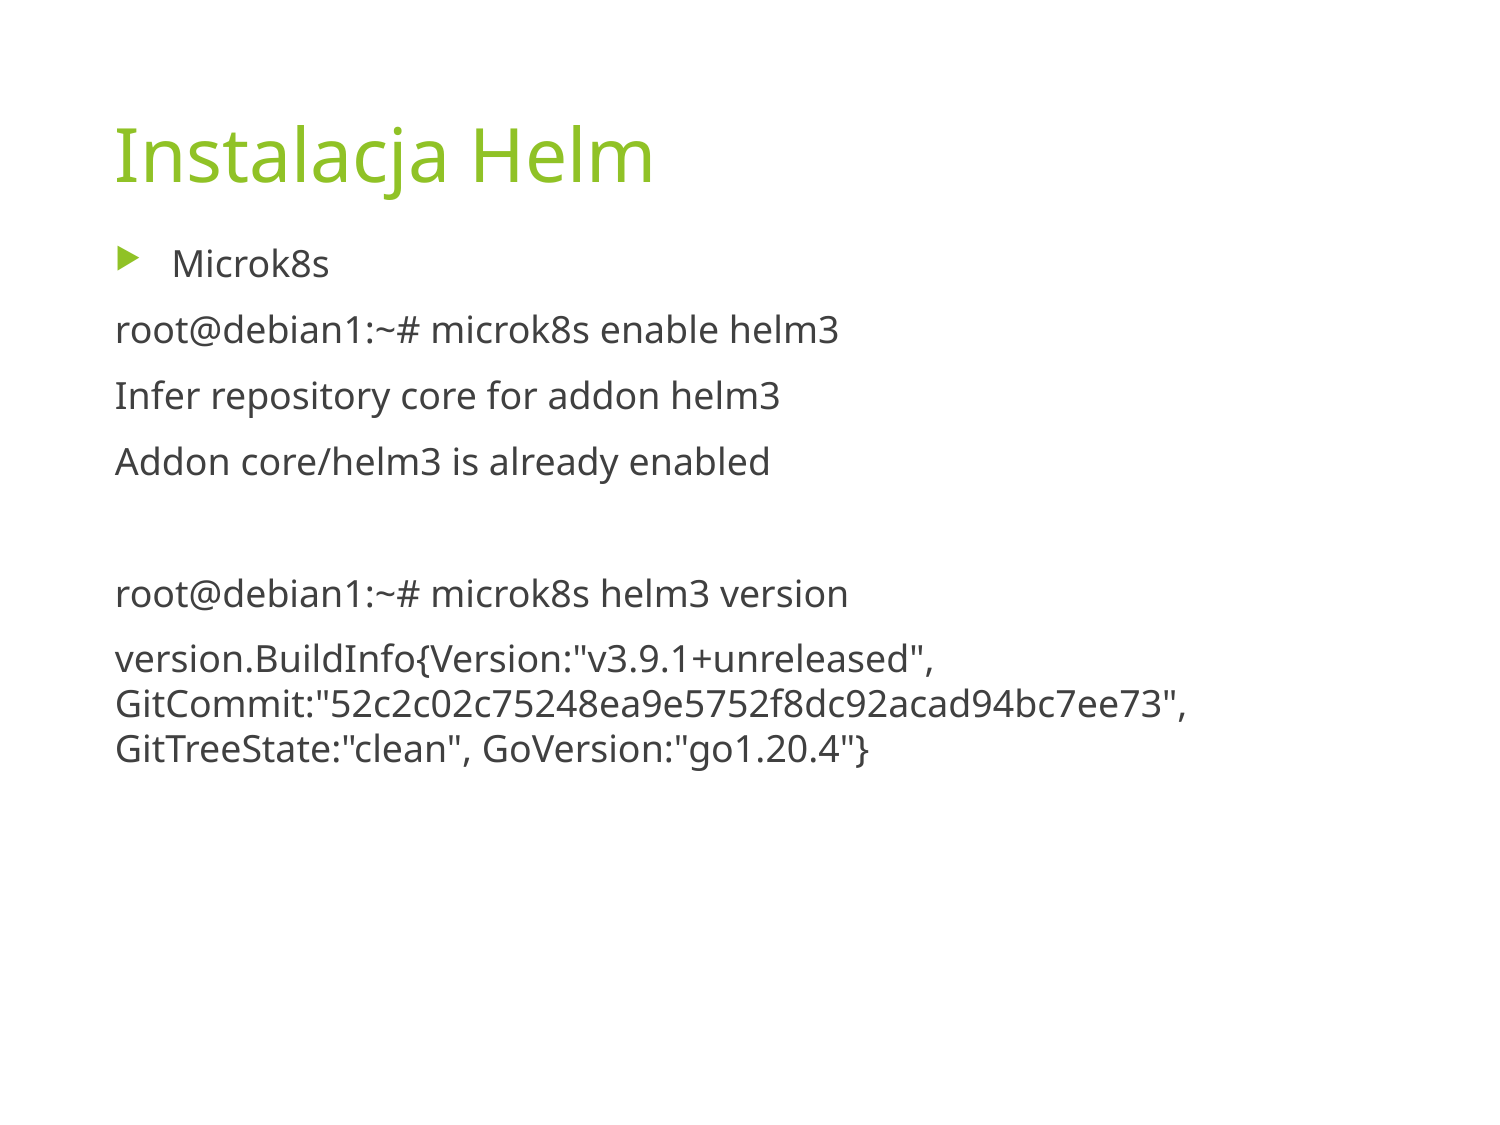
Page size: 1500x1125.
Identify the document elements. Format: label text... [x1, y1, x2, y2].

title Instalacja Helm [99, 99, 1142, 232]
list Microk8s root@debian1:~# microk8s enable helm3 Infer repository core for addon helm3 Addon core/helm3 is already enabled root@debian1:~# microk8s helm3 version version.BuildInfo{Version:"v3.9.1+unreleased", GitCommit:"52c2c02c75248ea9e5752f8dc92acad94bc7ee73", GitTreeState:"clean", GoVersion:"go1.20.4"} [99, 232, 1276, 1086]
